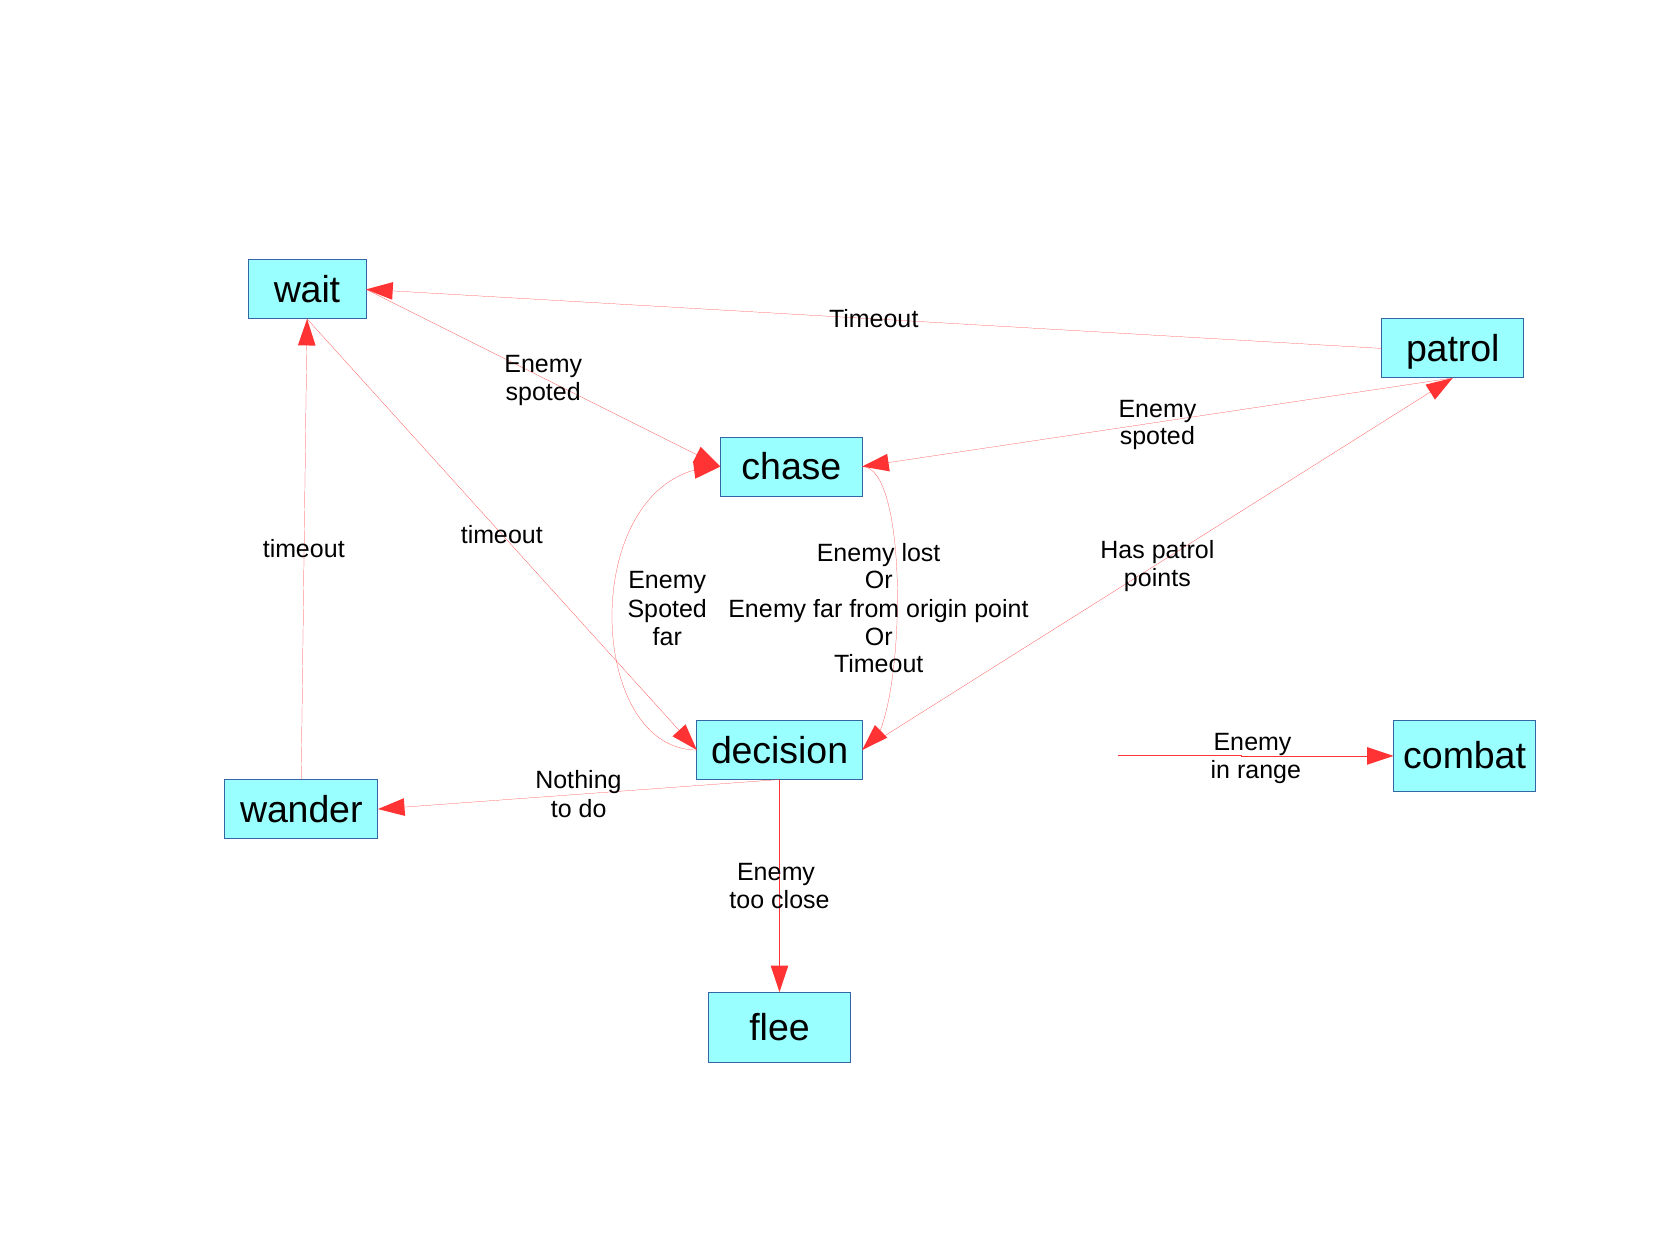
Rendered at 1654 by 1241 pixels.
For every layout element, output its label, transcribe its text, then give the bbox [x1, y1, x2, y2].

text_box decision [696, 720, 863, 780]
text_box patrol [1381, 318, 1524, 378]
text_box flee [708, 992, 851, 1063]
text_box combat [1393, 720, 1536, 792]
text_box wander [224, 779, 378, 839]
text_box wait [248, 259, 367, 319]
text_box chase [720, 437, 863, 497]
